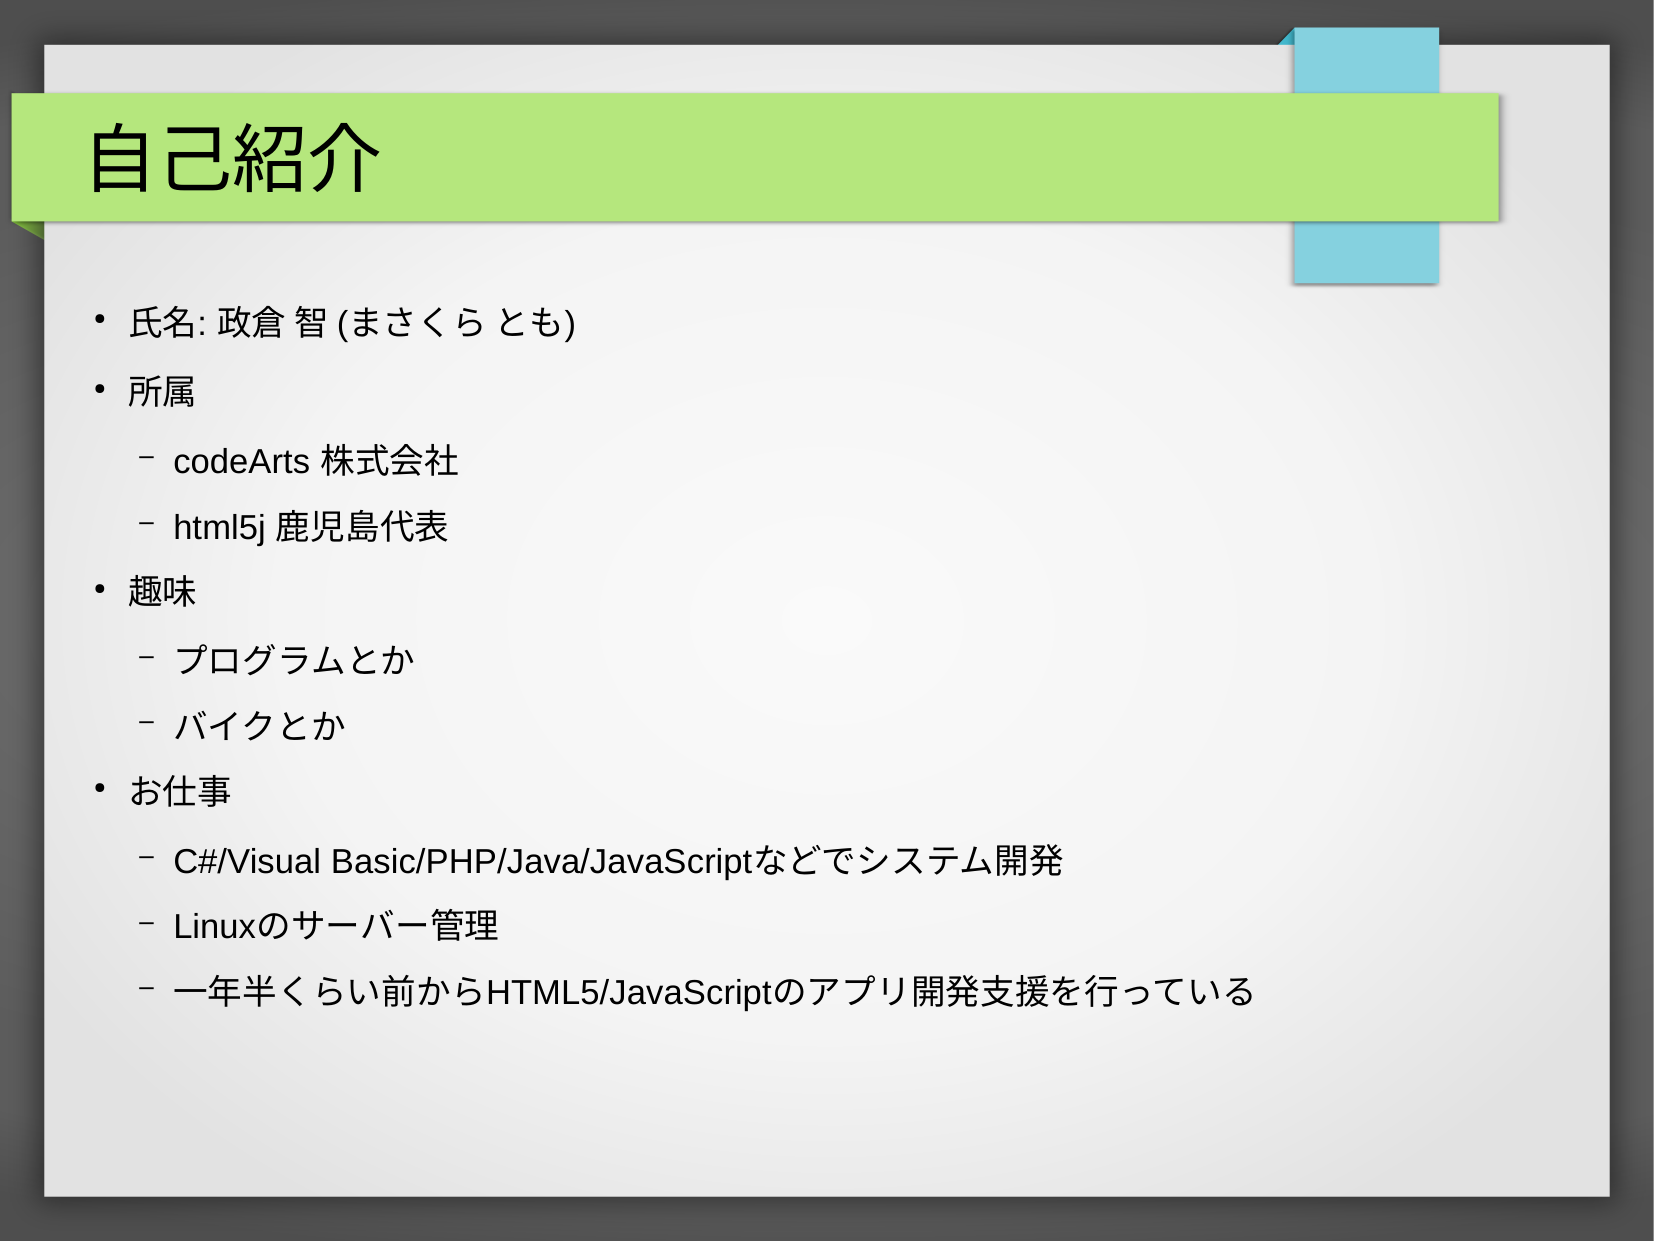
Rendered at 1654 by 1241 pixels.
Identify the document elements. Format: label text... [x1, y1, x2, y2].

title 自己紹介 [82, 94, 1264, 213]
list 氏名: 政倉 智 (まさくら とも) 所属 codeArts 株式会社 html5j 鹿児島代表 趣味 プログラムとか バイクとか お仕事 C#/Visual Basic/PHP/Java/JavaScriptなどでシステム開発 Linuxのサーバー管理 一年半くらい前からHTML5/JavaScriptのアプリ開発支援を行っている [82, 295, 1571, 1015]
picture [0, 0, 1654, 1241]
